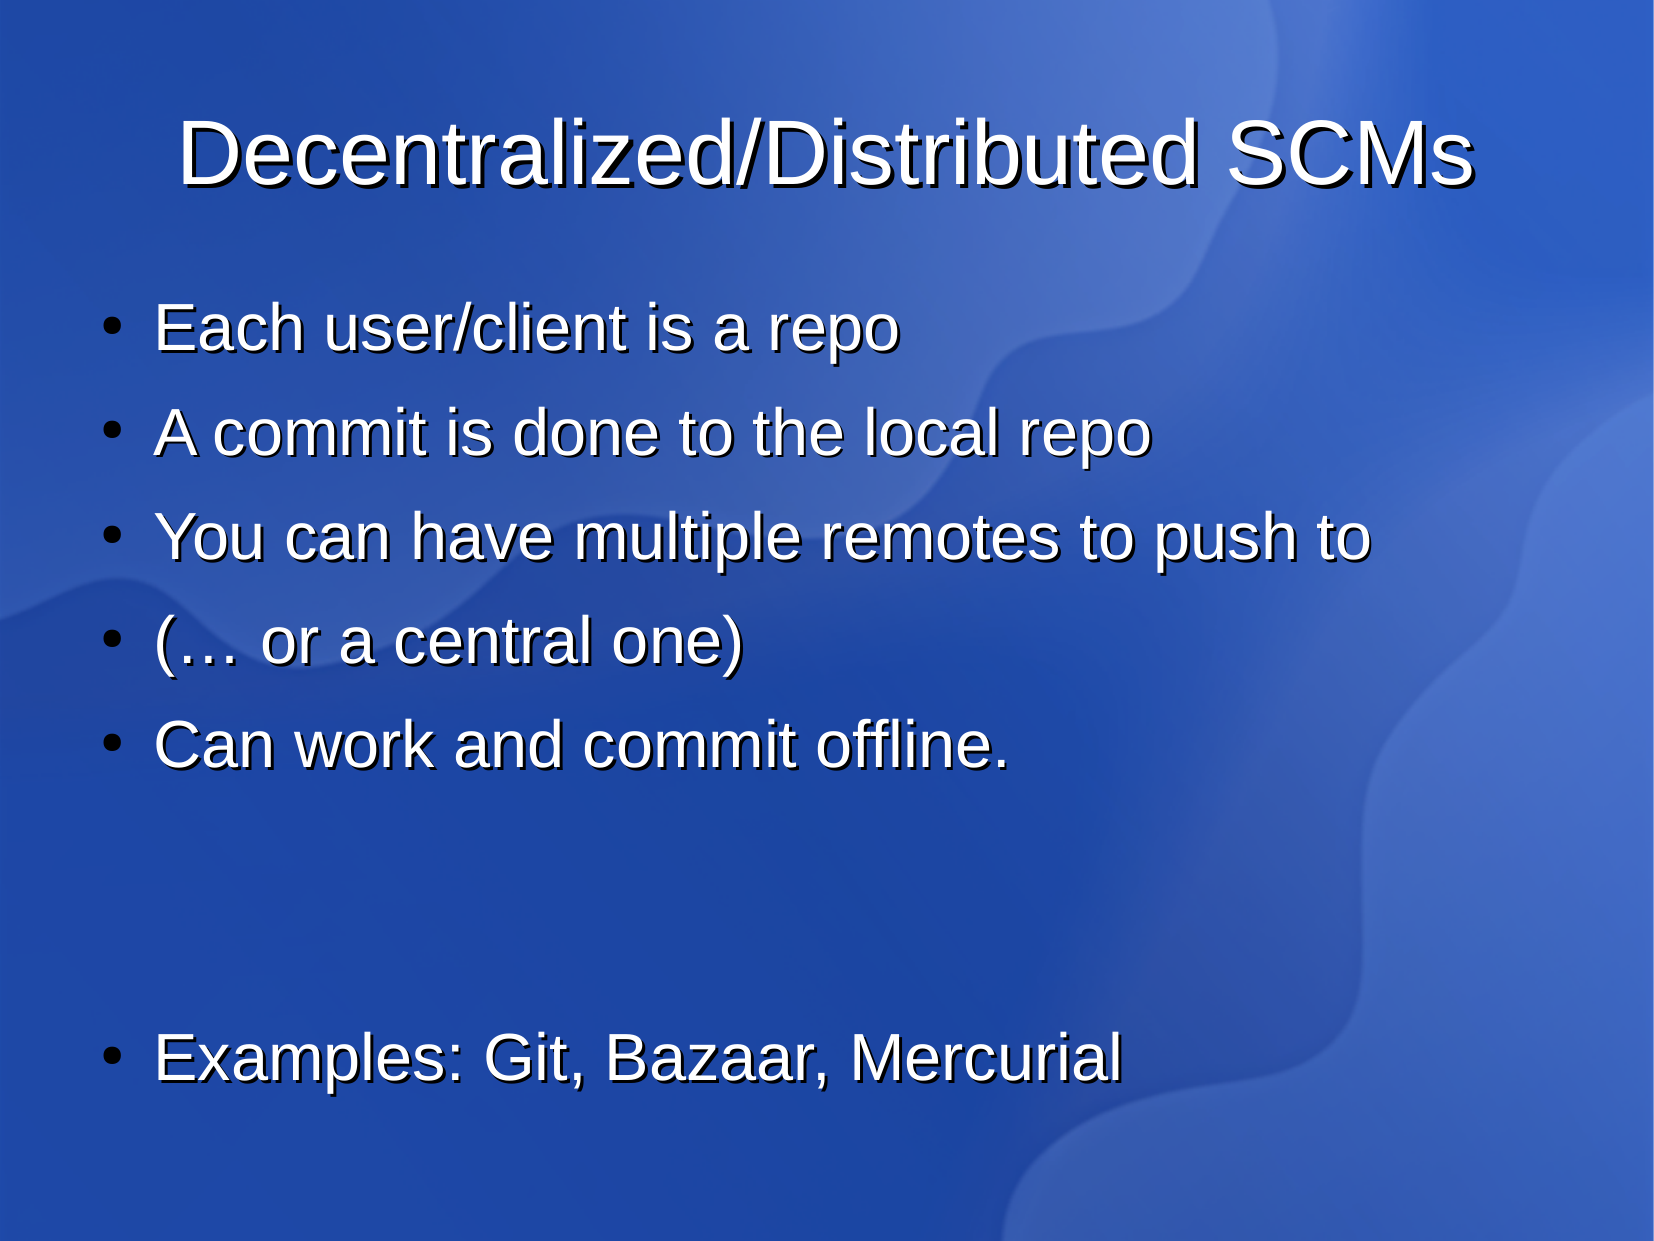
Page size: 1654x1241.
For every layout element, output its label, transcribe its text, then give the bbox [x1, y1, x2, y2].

picture [0, 0, 1654, 1241]
list Each user/client is a repo A commit is done to the local repo You can have multiple remotes to push to (… or a central one) Can work and commit offline. Examples: Git, Bazaar, Mercurial [82, 290, 1571, 1162]
title Decentralized/Distributed SCMs [82, 56, 1571, 250]
